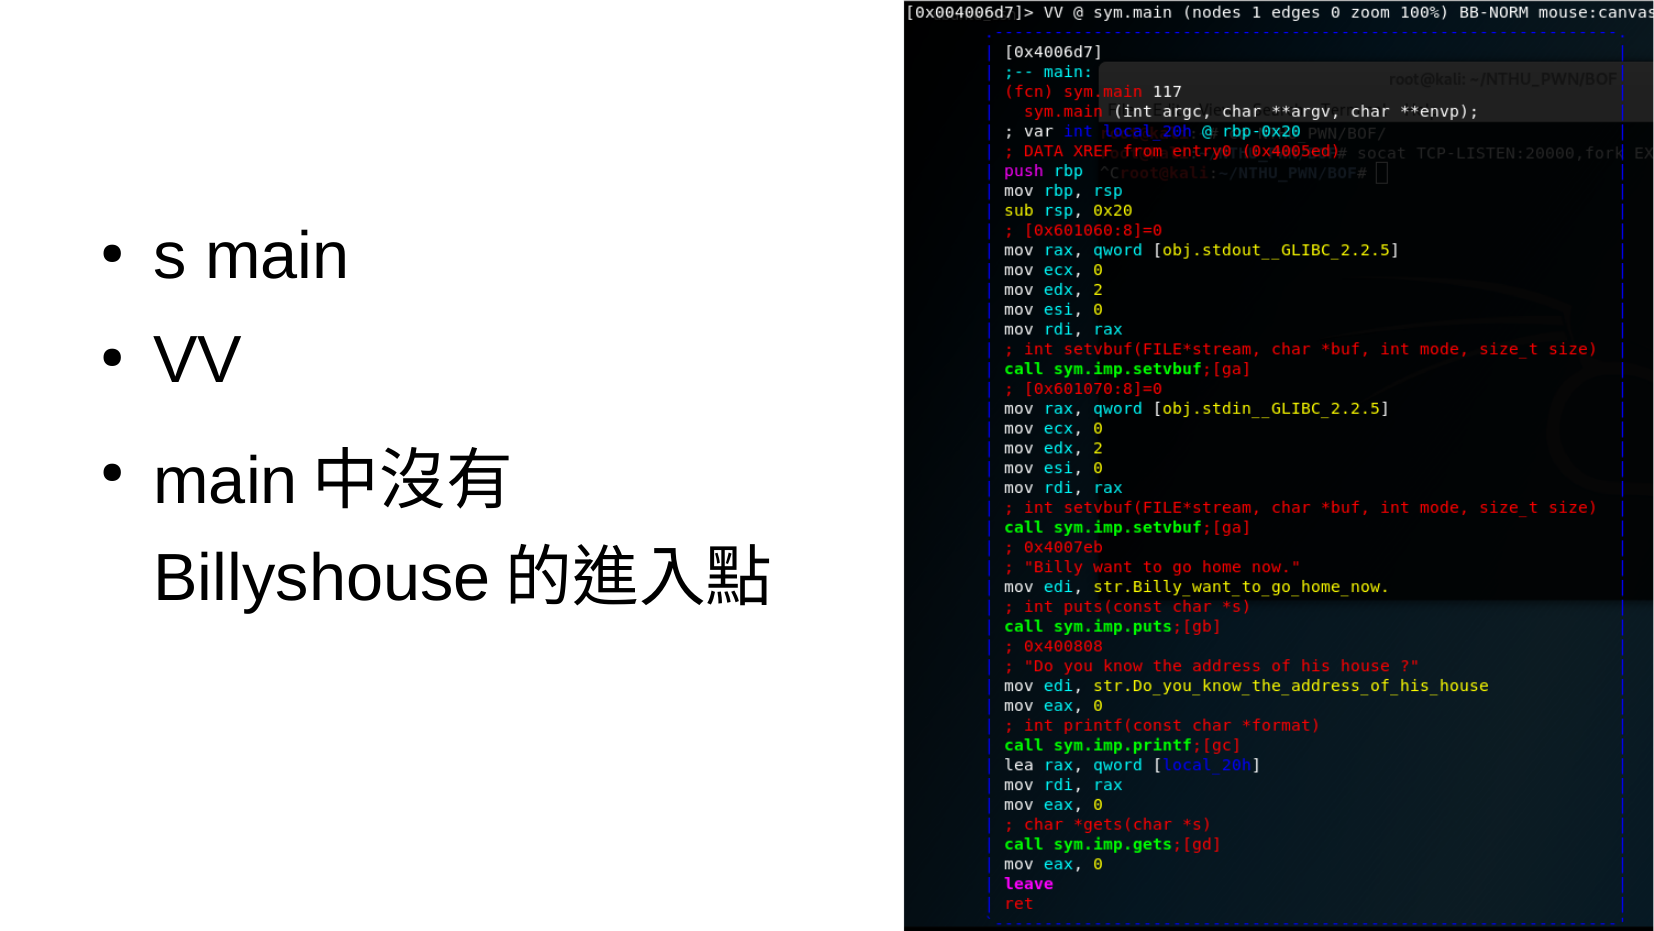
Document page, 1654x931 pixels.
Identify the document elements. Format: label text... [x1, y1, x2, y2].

list s main VV main中沒有Billyshouse的進入點 [82, 217, 798, 758]
picture [903, 0, 1654, 931]
